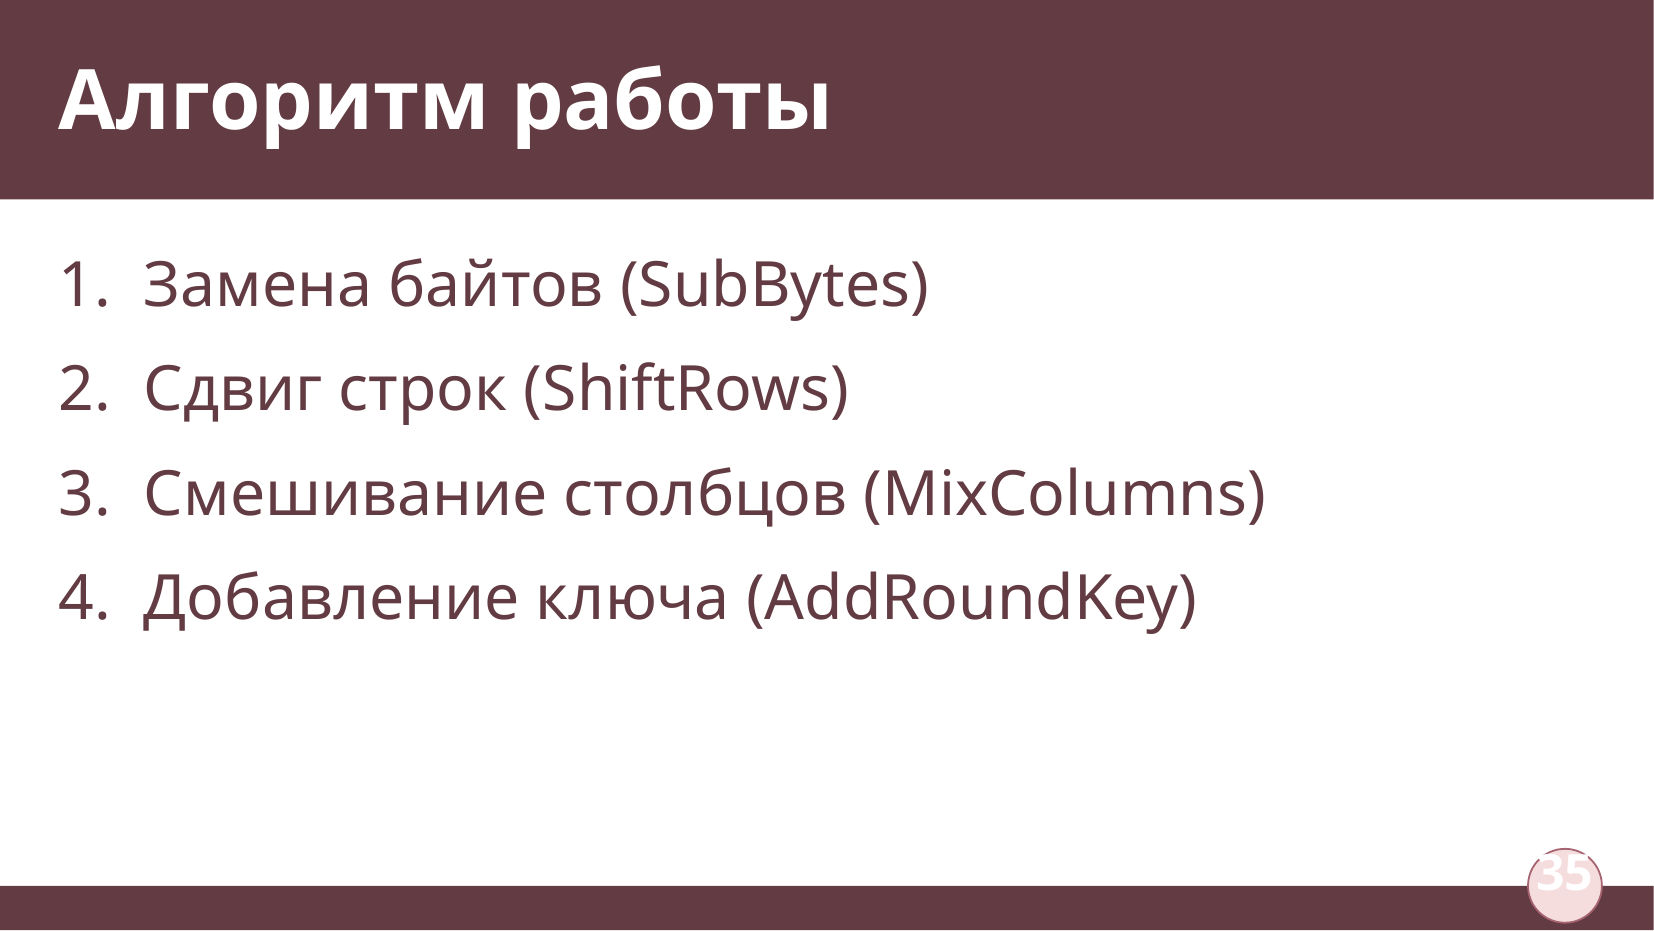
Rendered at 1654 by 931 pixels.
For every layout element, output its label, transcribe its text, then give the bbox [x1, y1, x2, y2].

list 1. Замена байтов (SubBytes) 2. Сдвиг строк (ShiftRows) 3. Смешивание столбцов (MixColumns) 4. Добавление ключа (AddRoundKey) [59, 243, 1595, 769]
title Алгоритм работы [59, 37, 1595, 155]
